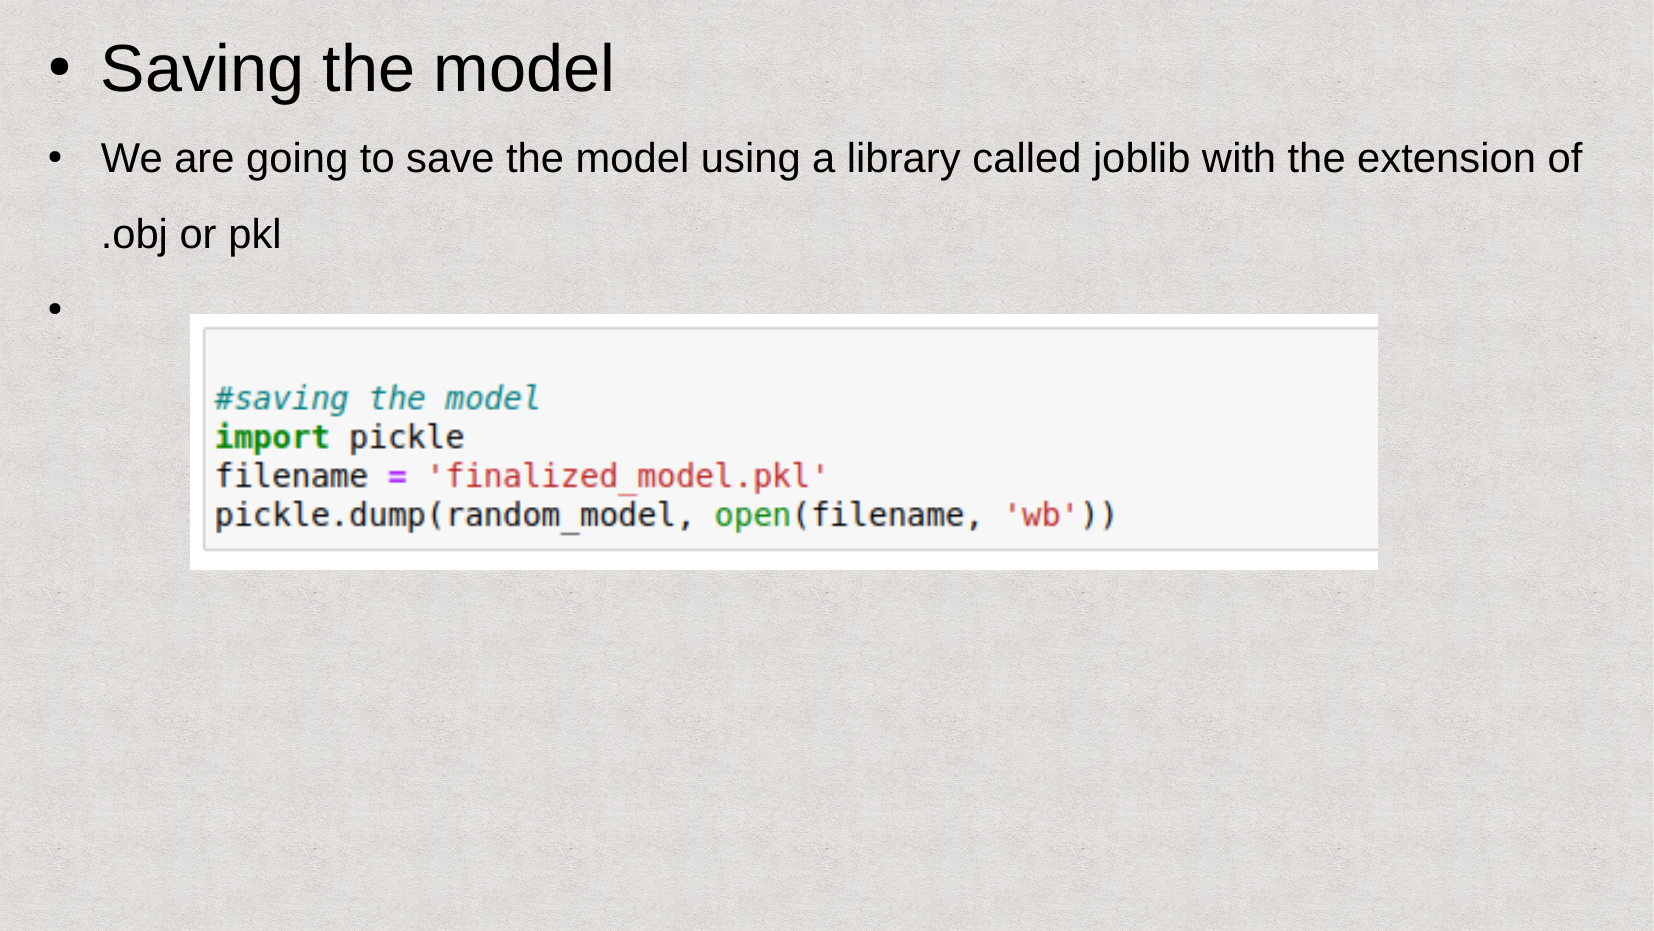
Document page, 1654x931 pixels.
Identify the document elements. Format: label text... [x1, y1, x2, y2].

picture [0, 0, 1654, 931]
list Saving the model We are going to save the model using a library called joblib with the extension of .obj or pkl [30, 30, 1606, 886]
